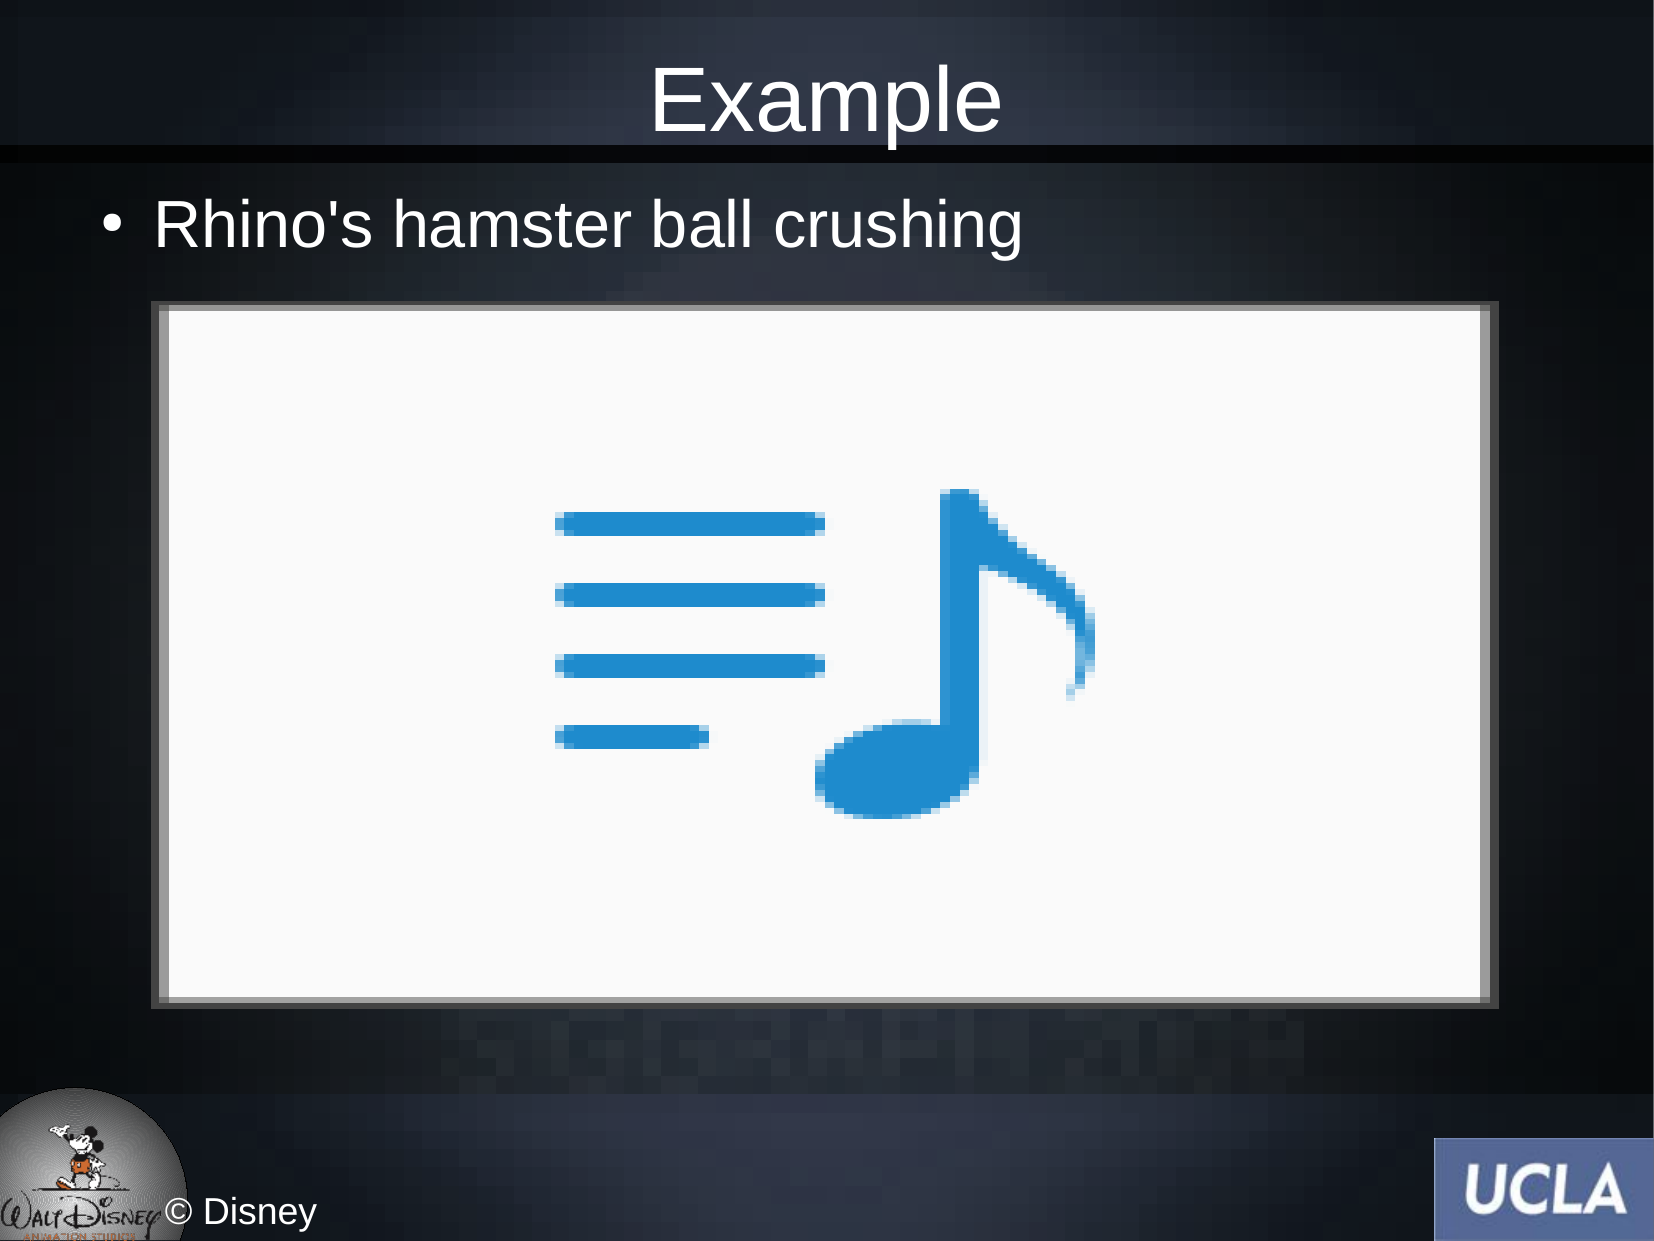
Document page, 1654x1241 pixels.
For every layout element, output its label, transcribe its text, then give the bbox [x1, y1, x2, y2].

list Rhino's hamster ball crushing [82, 187, 1571, 1073]
title Example [82, 48, 1571, 152]
picture [0, 0, 1654, 1241]
text_box [150, 300, 1501, 1010]
